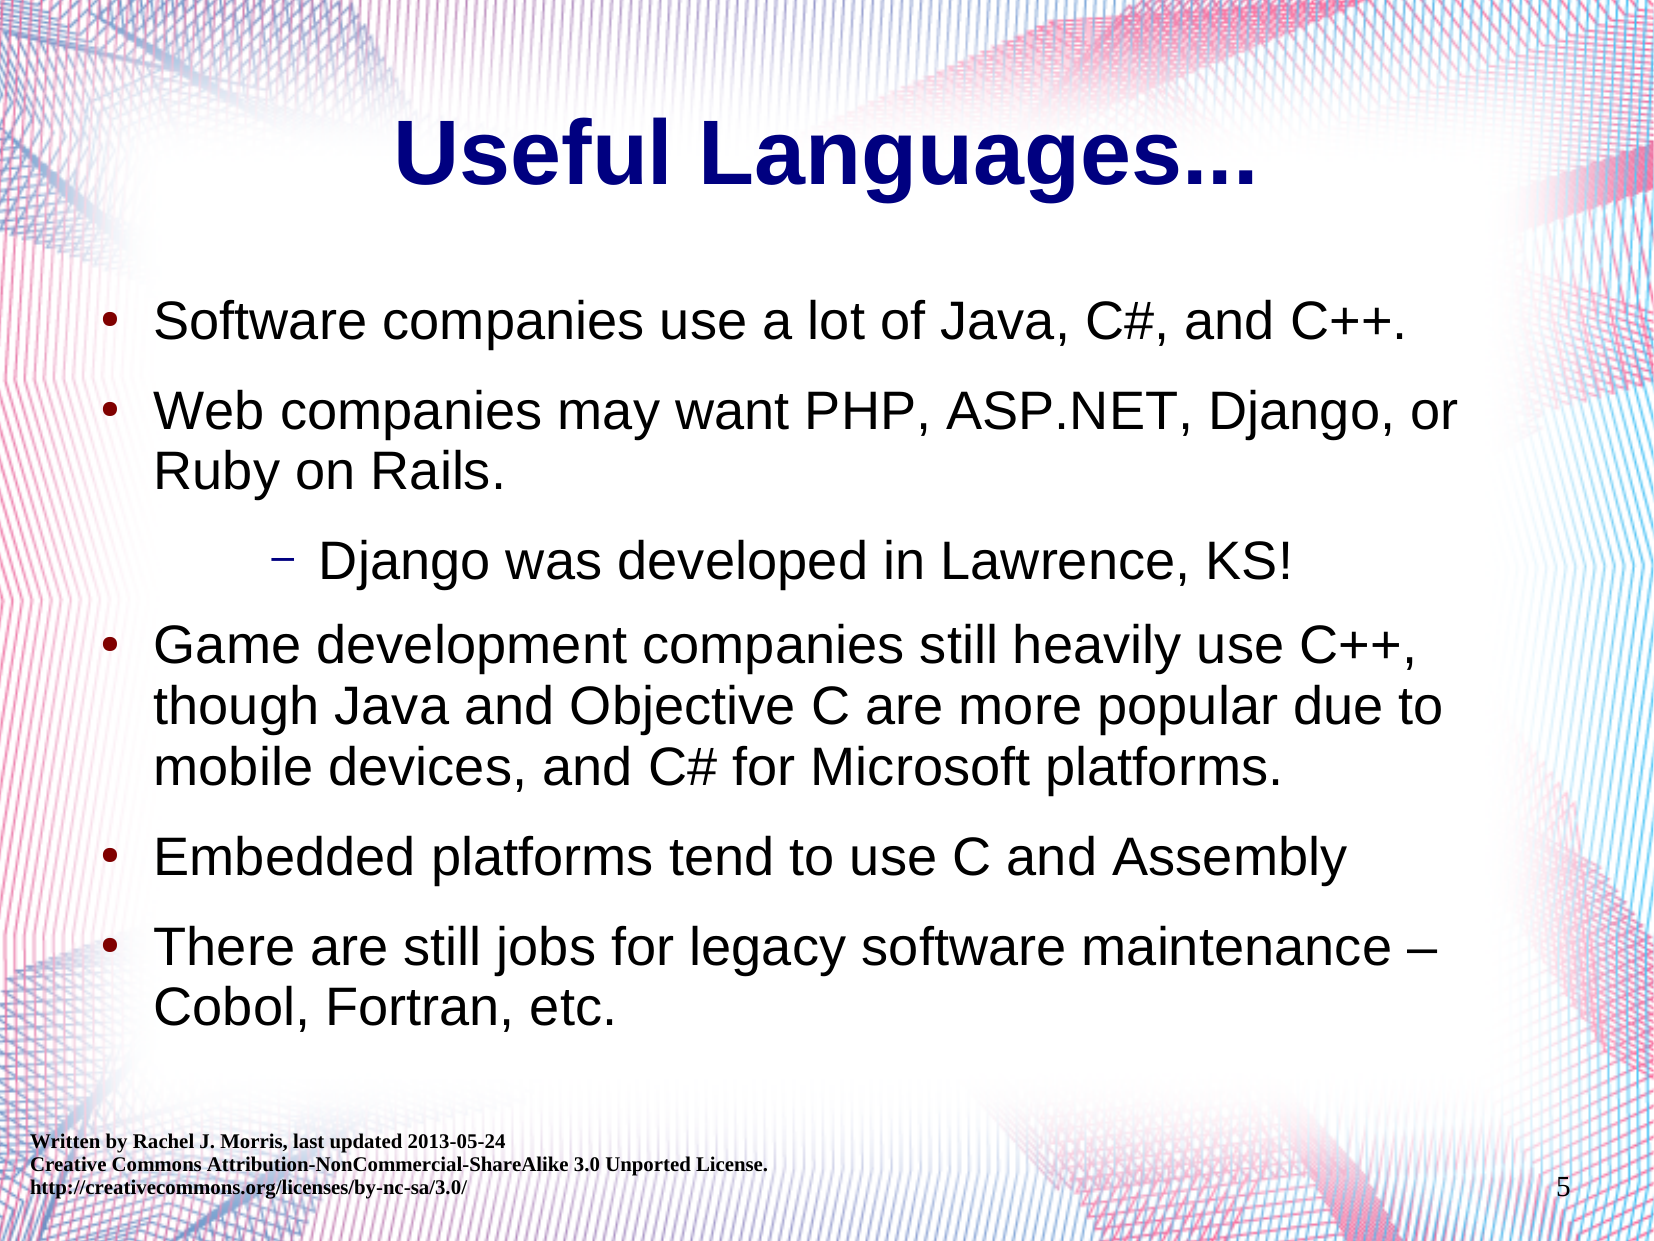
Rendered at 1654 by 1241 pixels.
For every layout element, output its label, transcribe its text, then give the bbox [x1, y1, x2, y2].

title Useful Languages... [82, 49, 1571, 257]
list Software companies use a lot of Java, C#, and C++. Web companies may want PHP, ASP.NET, Django, or Ruby on Rails. Django was developed in Lawrence, KS! Game development companies still heavily use C++, though Java and Objective C are more popular due to mobile devices, and C# for Microsoft platforms. Embedded platforms tend to use C and Assembly There are still jobs for legacy software maintenance – Cobol, Fortran, etc. [82, 290, 1571, 1038]
picture [0, 0, 1654, 1241]
